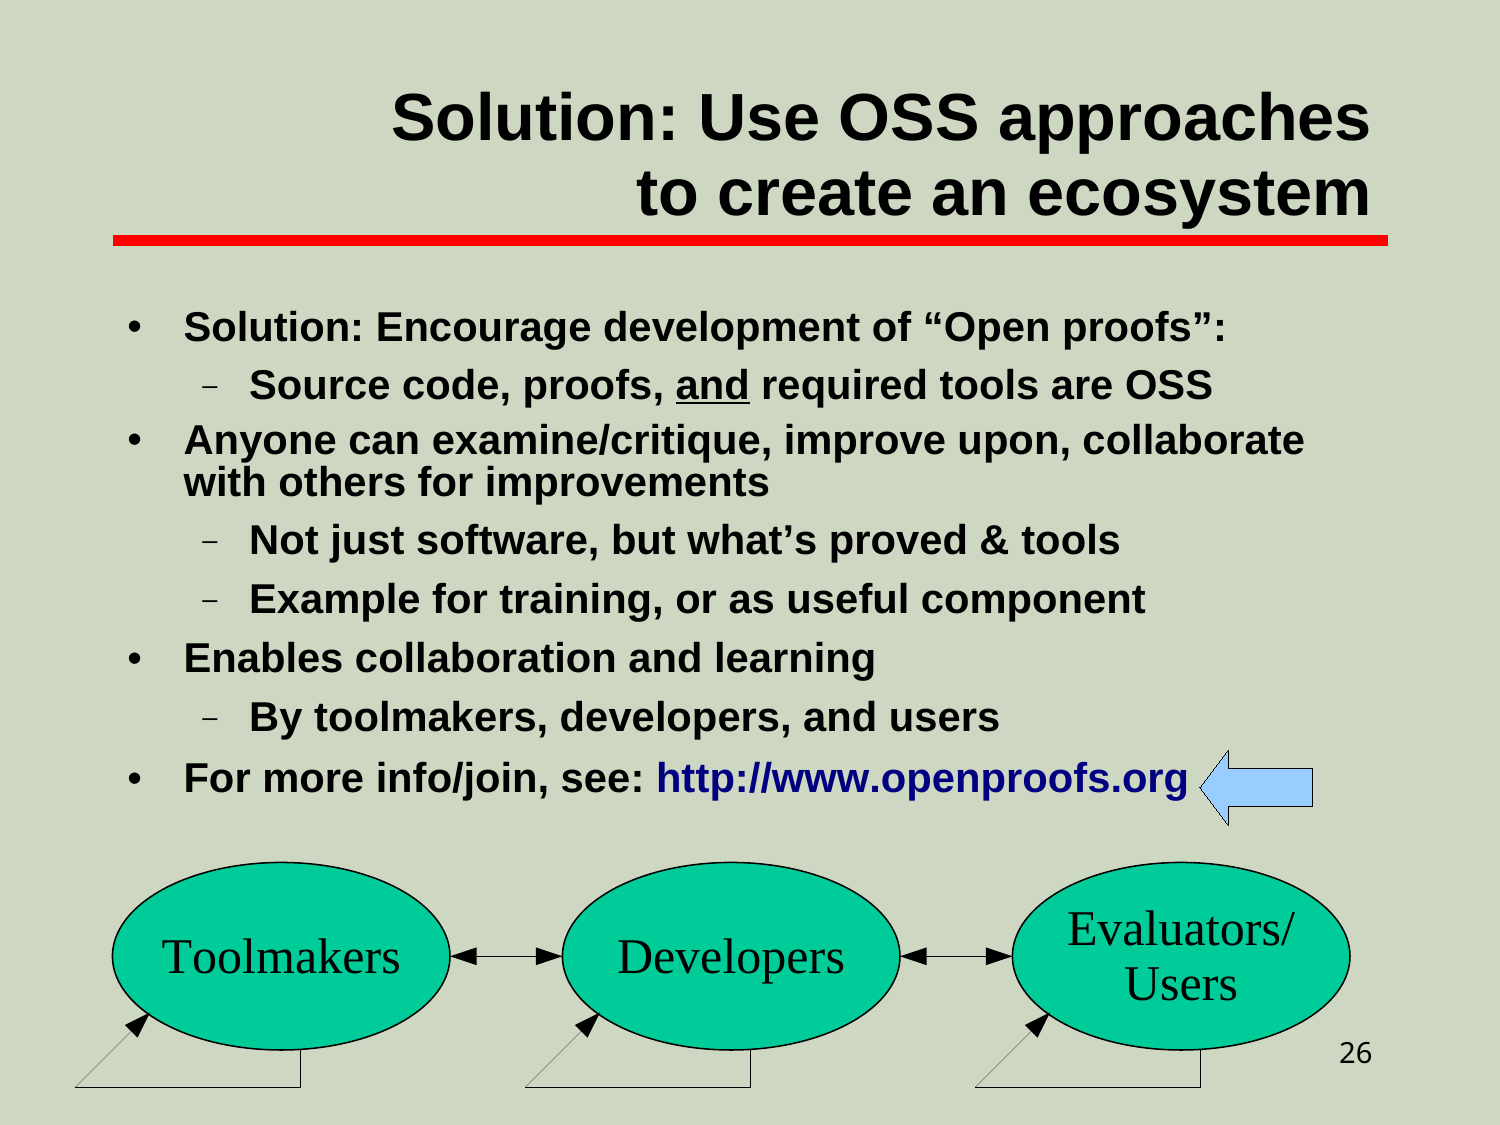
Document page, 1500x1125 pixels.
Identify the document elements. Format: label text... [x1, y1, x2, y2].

text_box Toolmakers [112, 862, 450, 1051]
text_box Developers [562, 862, 900, 1051]
list Solution: Encourage development of “Open proofs”: Source code, proofs, and required tools are OSS Anyone can examine/critique, improve upon, collaborate with others for improvements Not just software, but what’s proved & tools Example for training, or as useful component Enables collaboration and learning By toolmakers, developers, and users For more info/join, see: http://www.openproofs.org [112, 299, 1388, 823]
text_box [1199, 750, 1313, 826]
text_box Evaluators/ Users [1012, 862, 1351, 1051]
title Solution: Use OSS approaches to create an ecosystem [337, 72, 1388, 238]
